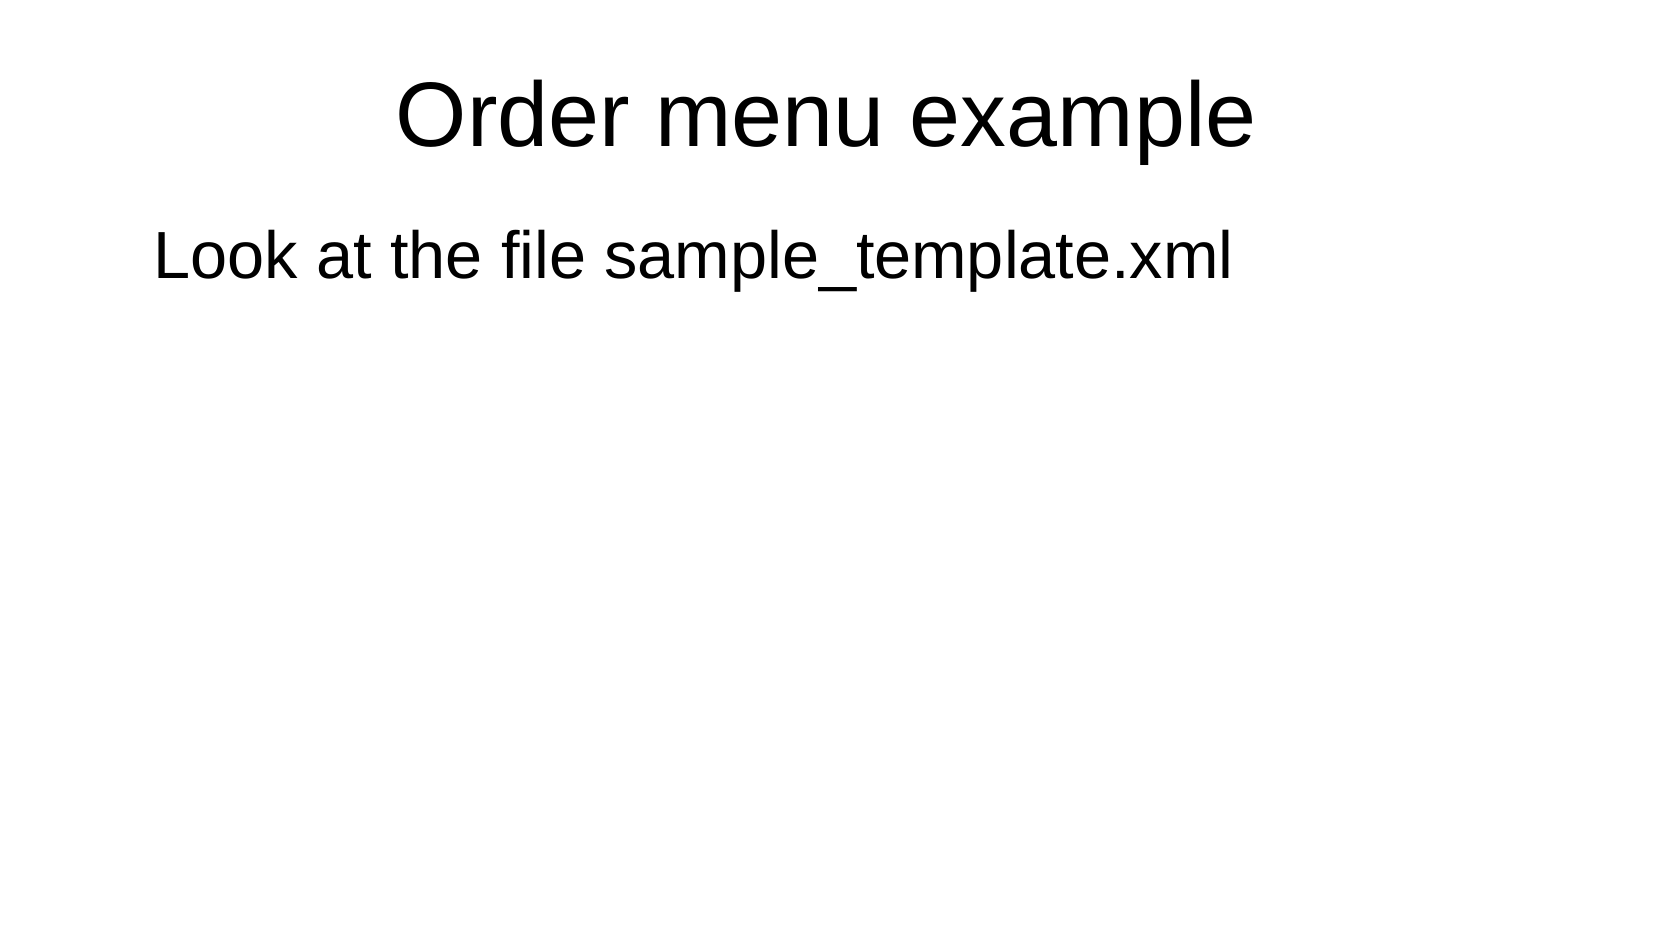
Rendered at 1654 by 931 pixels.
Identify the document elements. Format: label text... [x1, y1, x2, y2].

list Look at the file sample_template.xml [82, 217, 1571, 758]
title Order menu example [82, 37, 1571, 193]
